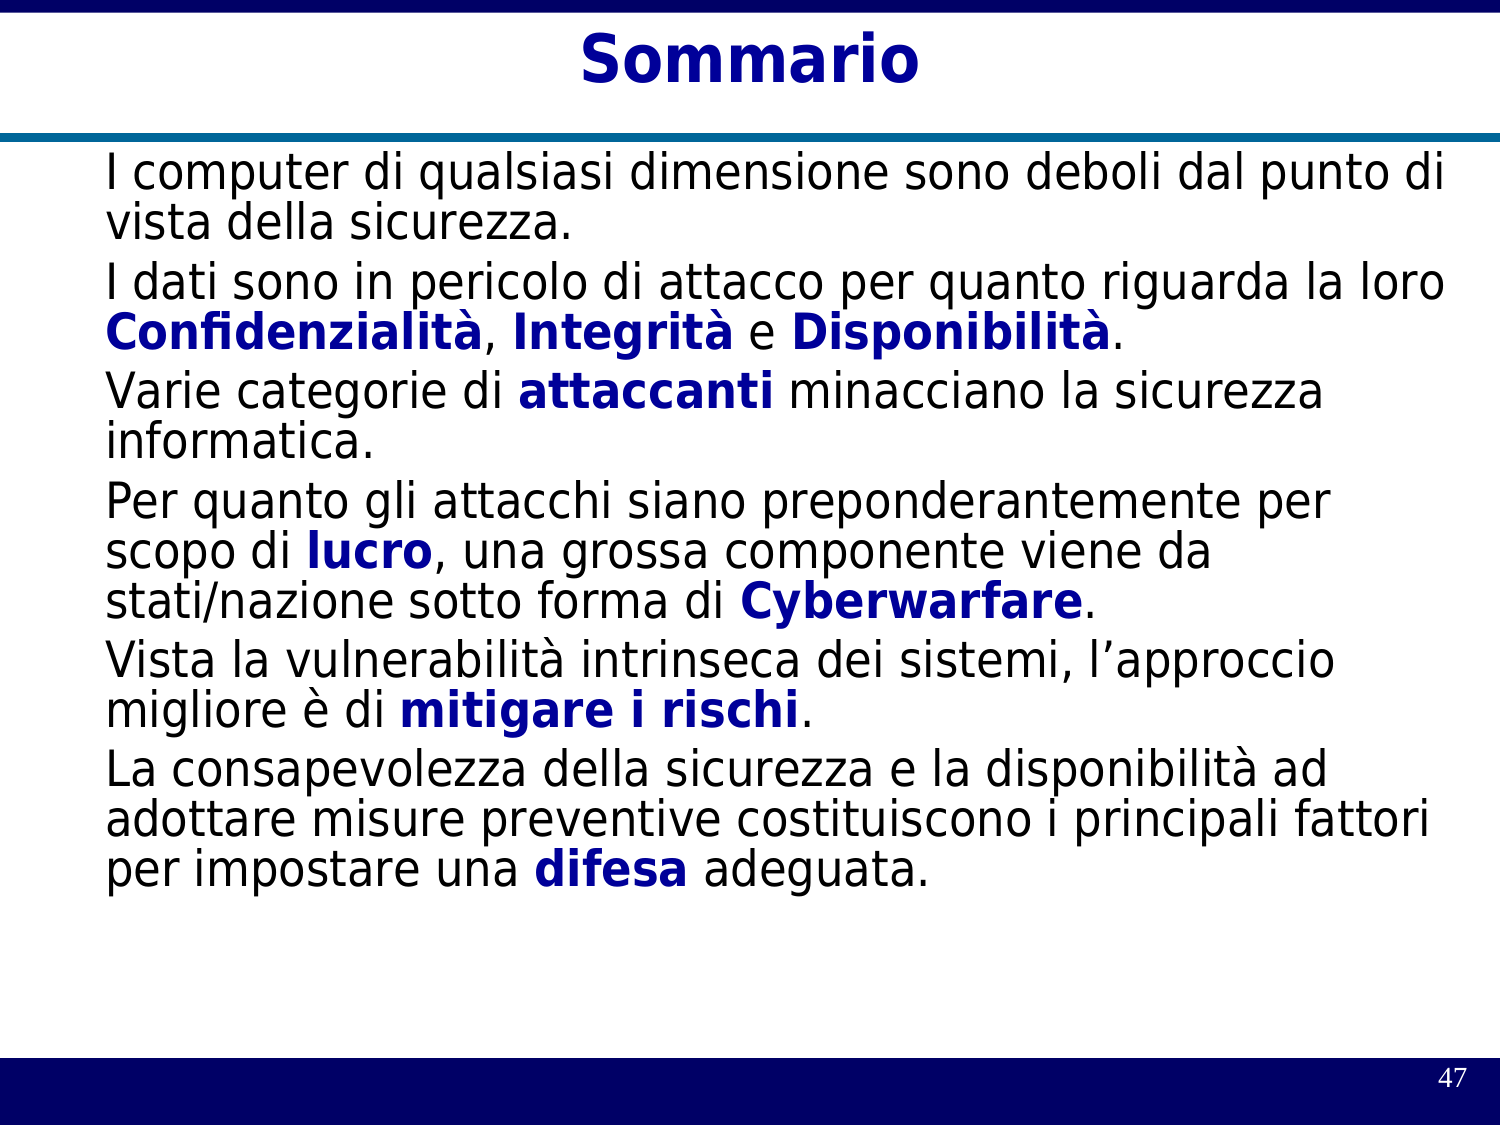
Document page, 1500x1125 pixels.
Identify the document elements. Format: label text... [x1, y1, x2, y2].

list I computer di qualsiasi dimensione sono deboli dal punto di vista della sicurezza. I dati sono in pericolo di attacco per quanto riguarda la loro Confidenzialità, Integrità e Disponibilità. Varie categorie di attaccanti minacciano la sicurezza informatica. Per quanto gli attacchi siano preponderantemente per scopo di lucro, una grossa componente viene da stati/nazione sotto forma di Cyberwarfare. Vista la vulnerabilità intrinseca dei sistemi, l’approccio migliore è di mitigare i rischi. La consapevolezza della sicurezza e la disponibilità ad adottare misure preventive costituiscono i principali fattori per impostare una difesa adeguata. [30, 149, 1471, 1021]
title Sommario [30, 0, 1471, 126]
